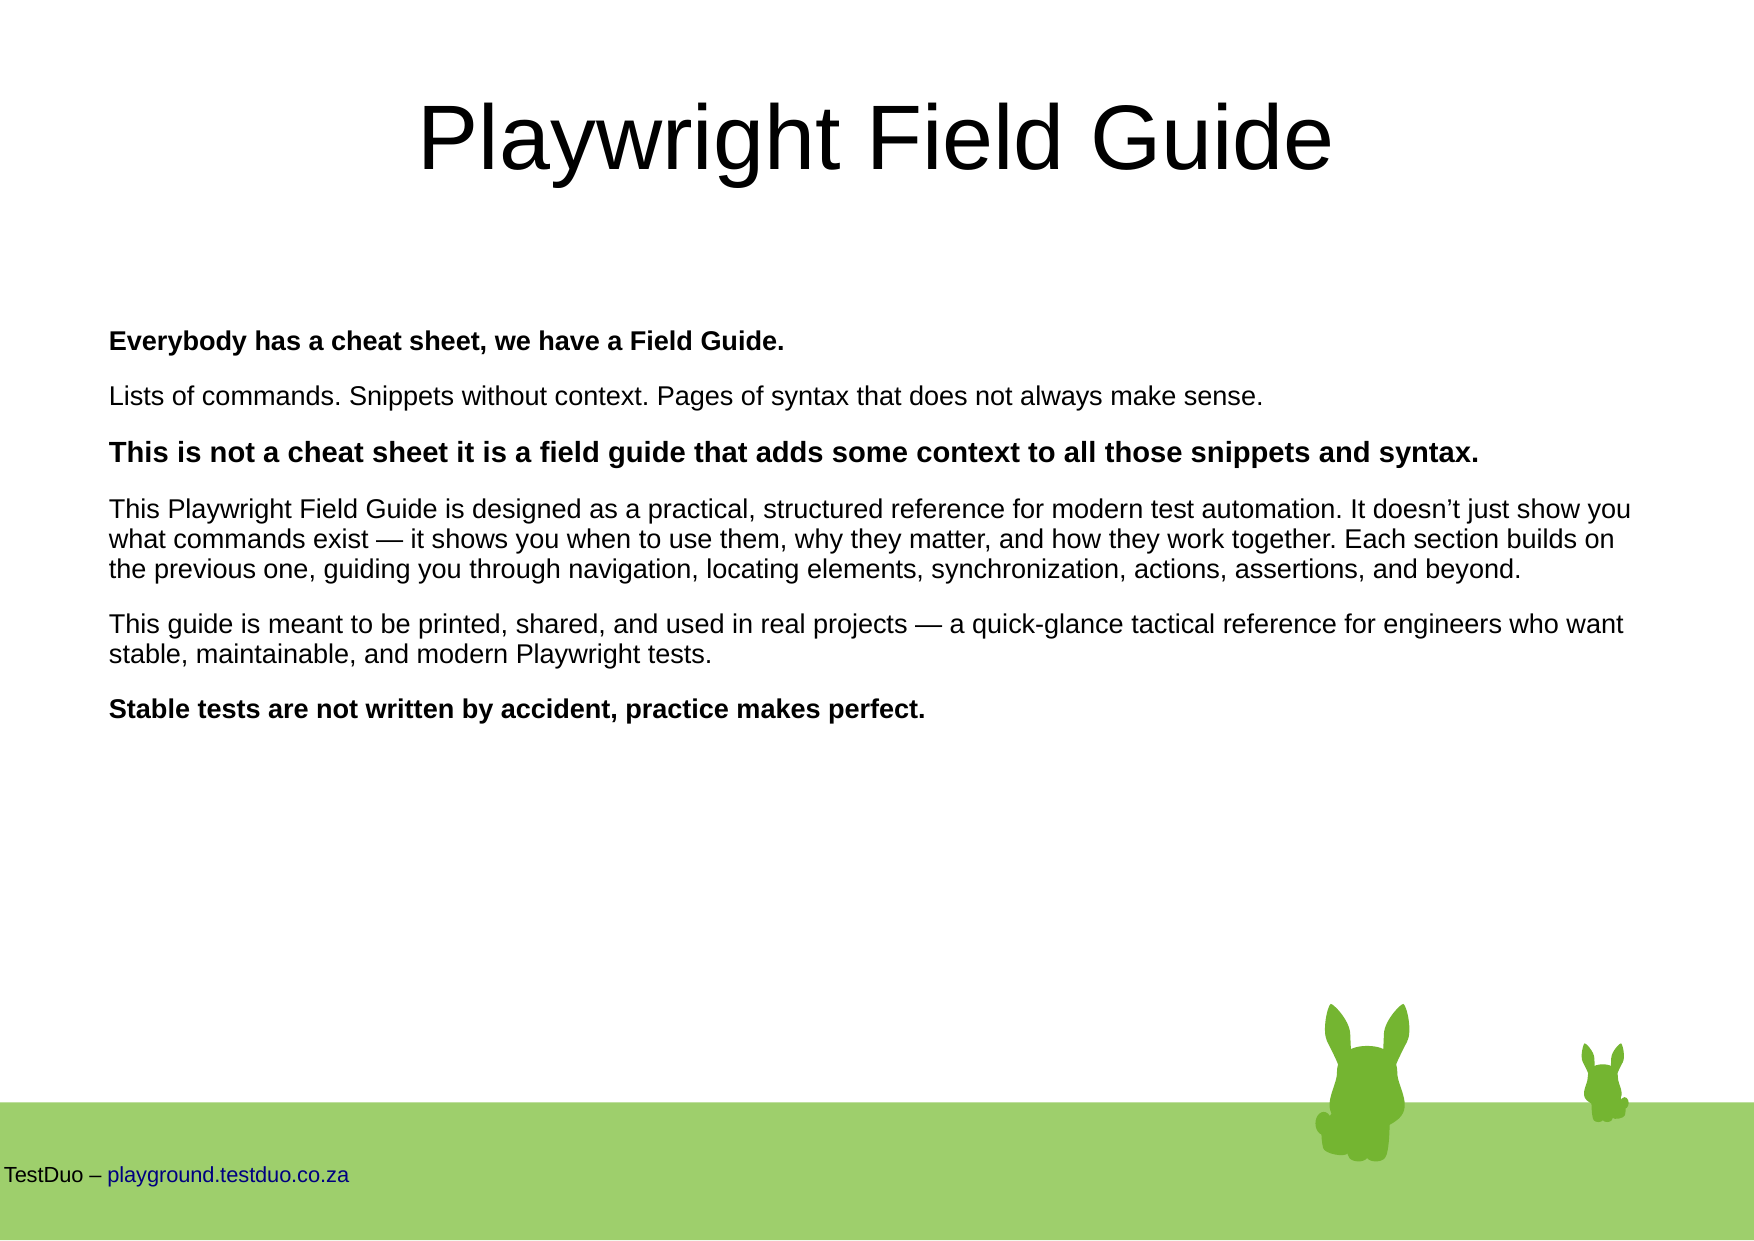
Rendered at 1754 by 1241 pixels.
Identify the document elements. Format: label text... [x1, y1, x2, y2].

list Everybody has a cheat sheet, we have a Field Guide. Lists of commands. Snippets without context. Pages of syntax that does not always make sense. This is not a cheat sheet it is a field guide that adds some context to all those snippets and syntax. This Playwright Field Guide is designed as a practical, structured reference for modern test automation. It doesn’t just show you what commands exist — it shows you when to use them, why they matter, and how they work together. Each section builds on the previous one, guiding you through navigation, locating elements, synchronization, actions, assertions, and beyond. This guide is meant to be printed, shared, and used in real projects — a quick-glance tactical reference for engineers who want stable, maintainable, and modern Playwright tests. Stable tests are not written by accident, practice makes perfect. [93, 275, 1660, 950]
title TestDuo – playground.testduo.co.za [3, 1150, 826, 1201]
title Playwright Field Guide [93, 39, 1660, 237]
